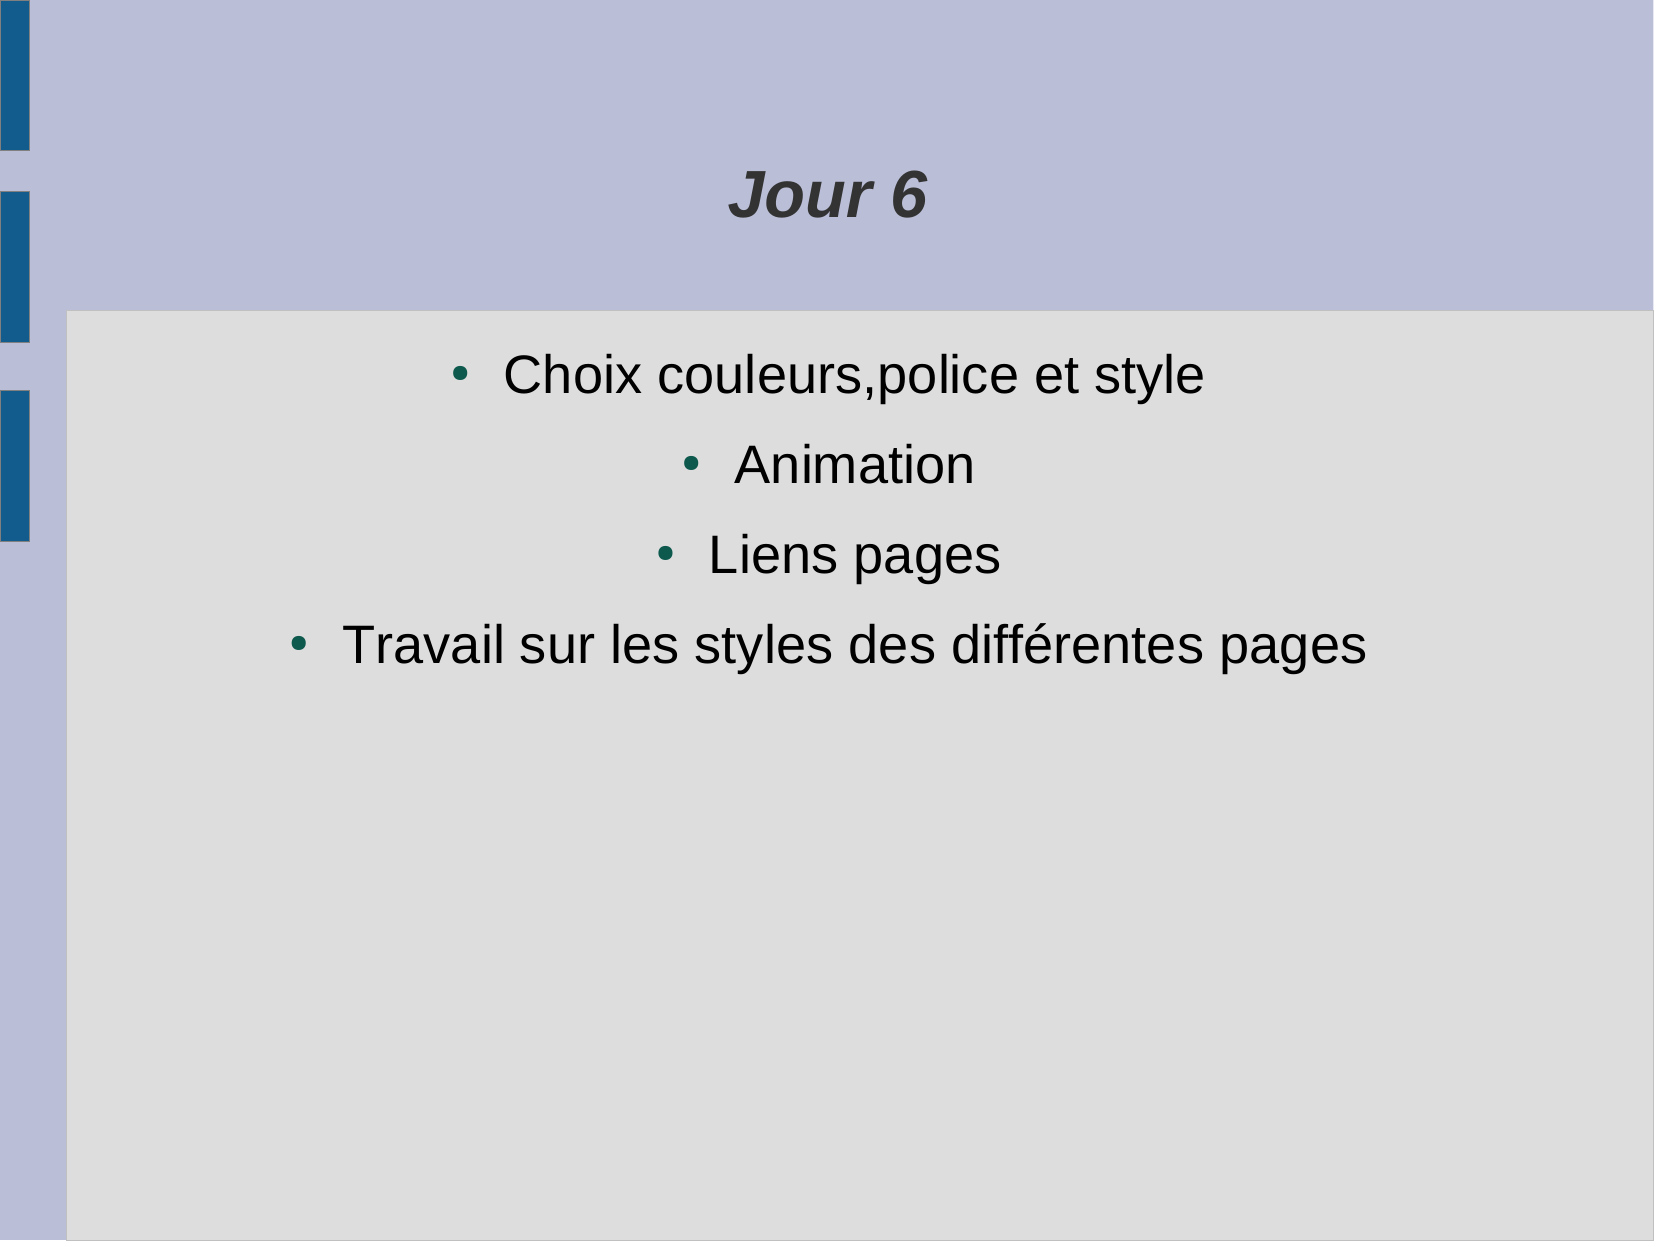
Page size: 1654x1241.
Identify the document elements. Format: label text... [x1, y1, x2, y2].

title Jour 6 [121, 91, 1534, 299]
list Choix couleurs,police et style Animation Liens pages Travail sur les styles des différentes pages [121, 344, 1534, 1127]
